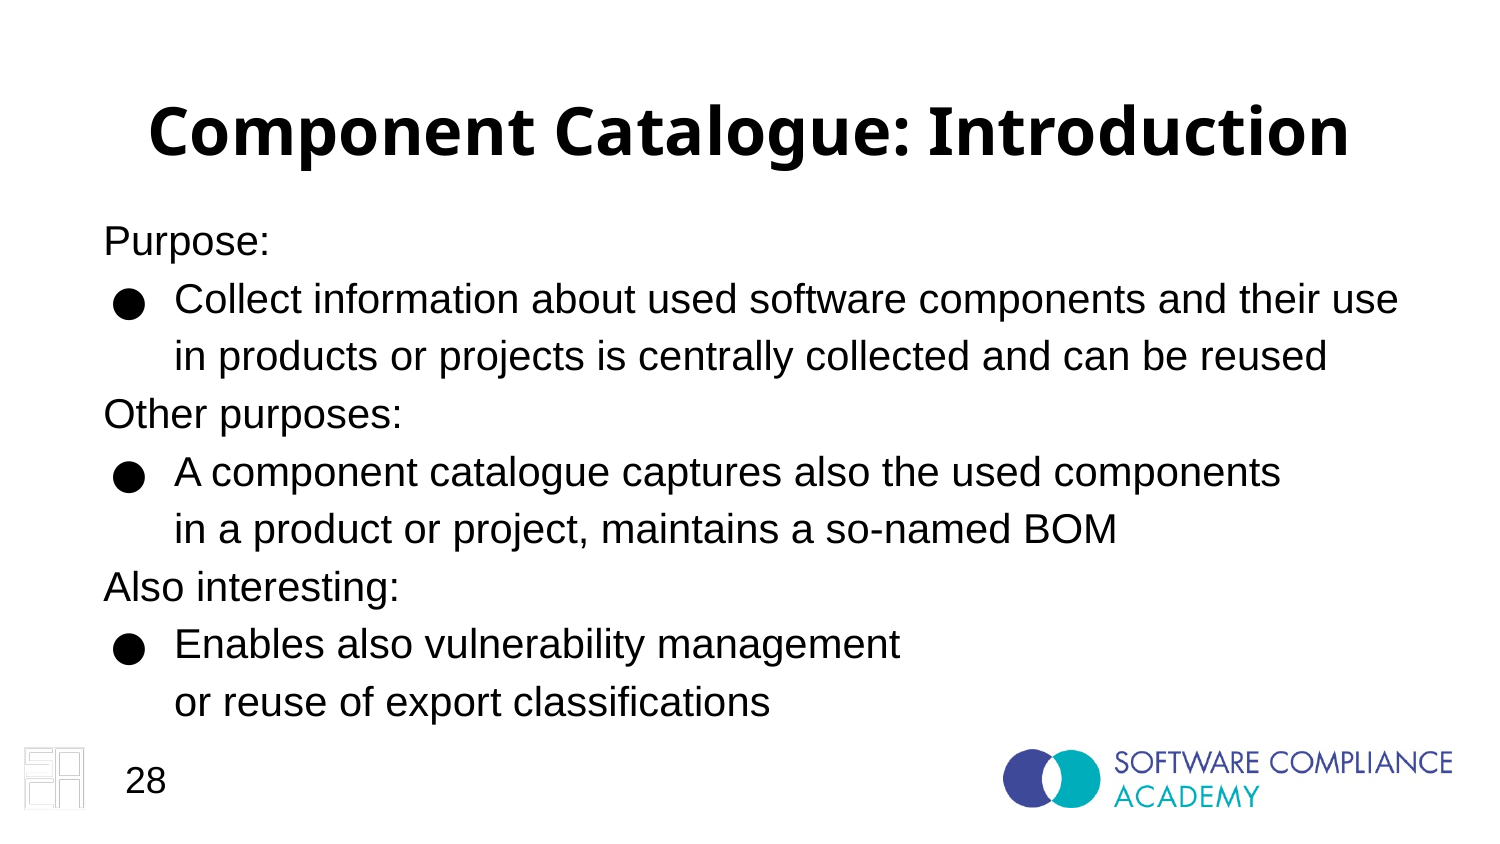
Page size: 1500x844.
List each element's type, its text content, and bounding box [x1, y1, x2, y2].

picture [23, 746, 86, 811]
picture [1003, 749, 1452, 808]
text_box Purpose: Collect information about used software components and their use in products or projects is centrally collected and can be reused Other purposes: A component catalogue captures also the used components in a product or project, maintains a so-named BOM Also interesting: Enables also vulnerability management or reuse of export classifications [88, 199, 1447, 753]
text_box Component Catalogue: Introduction [74, 39, 1425, 169]
